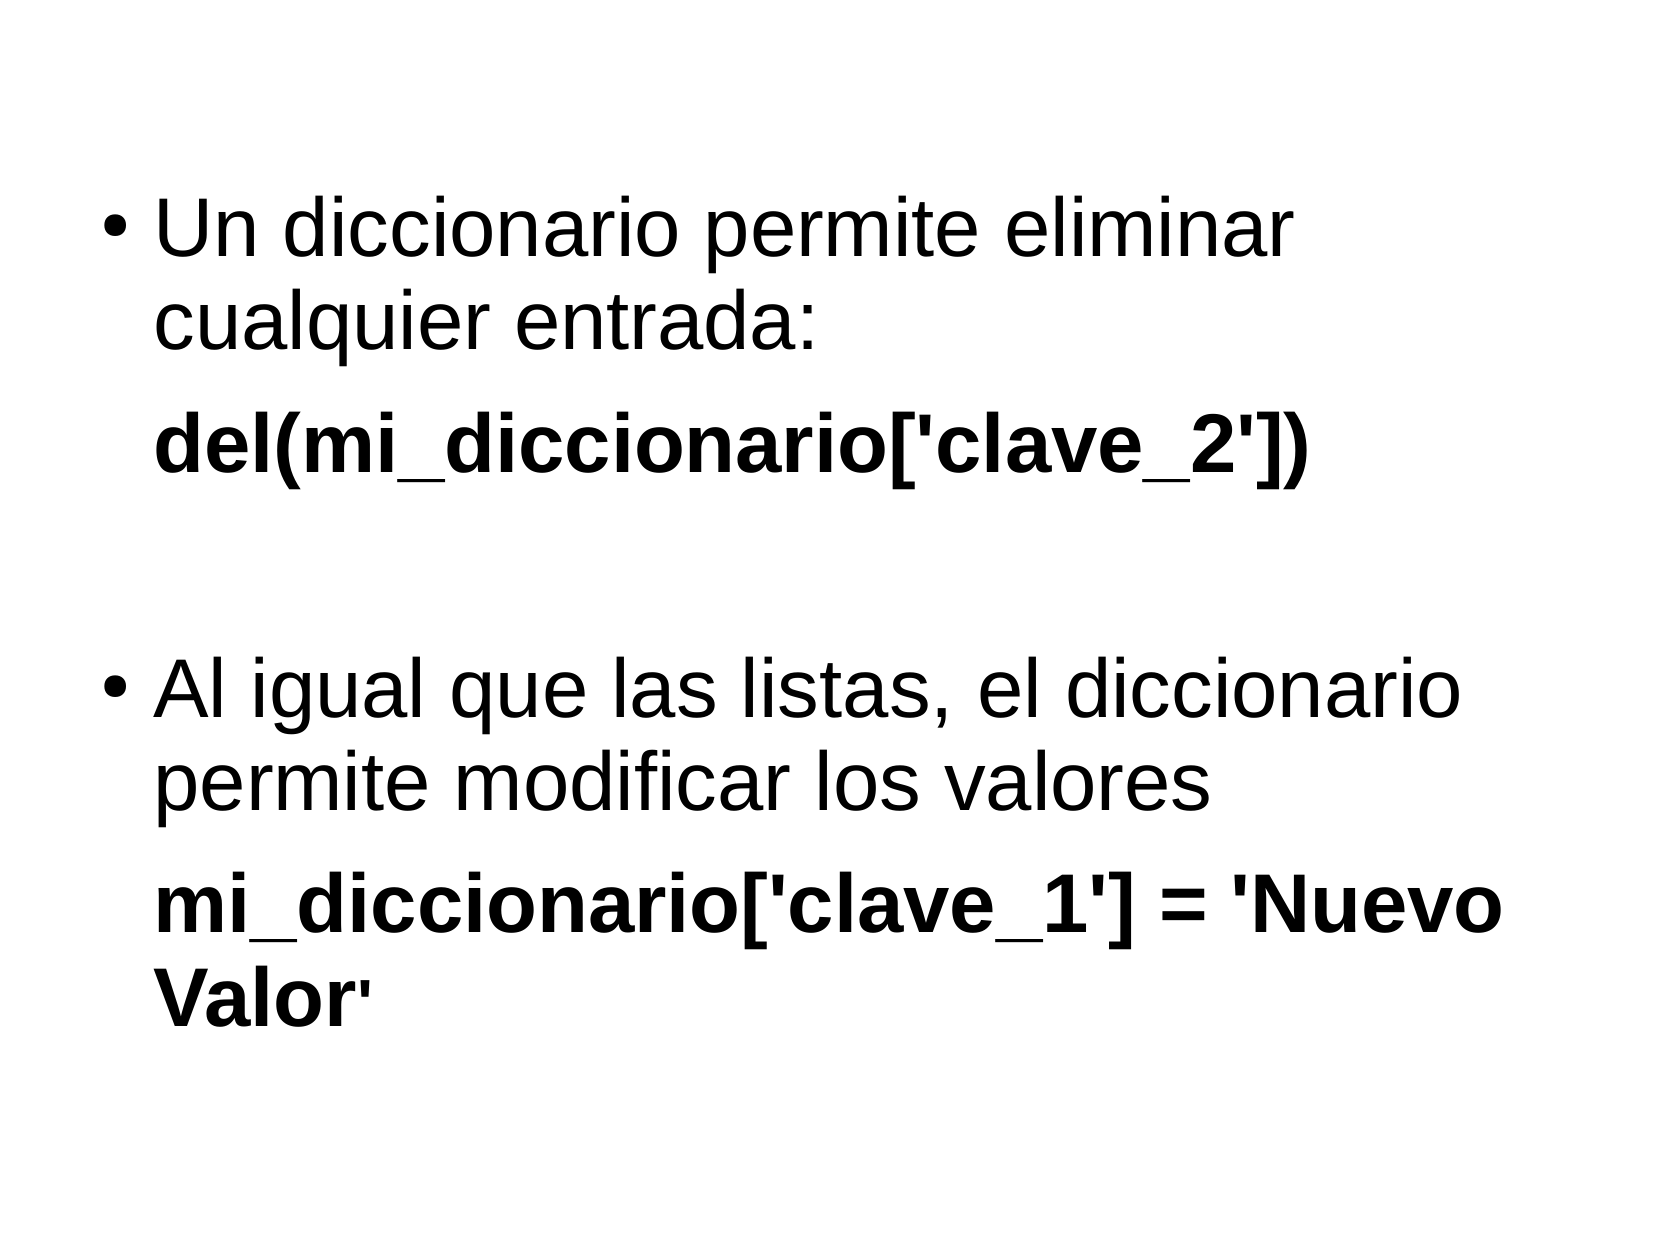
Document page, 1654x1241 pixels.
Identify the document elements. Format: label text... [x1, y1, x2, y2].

list Un diccionario permite eliminar cualquier entrada: del(mi_diccionario['clave_2']) Al igual que las listas, el diccionario permite modificar los valores mi_diccionario['clave_1'] = 'Nuevo Valor' [82, 59, 1571, 1099]
